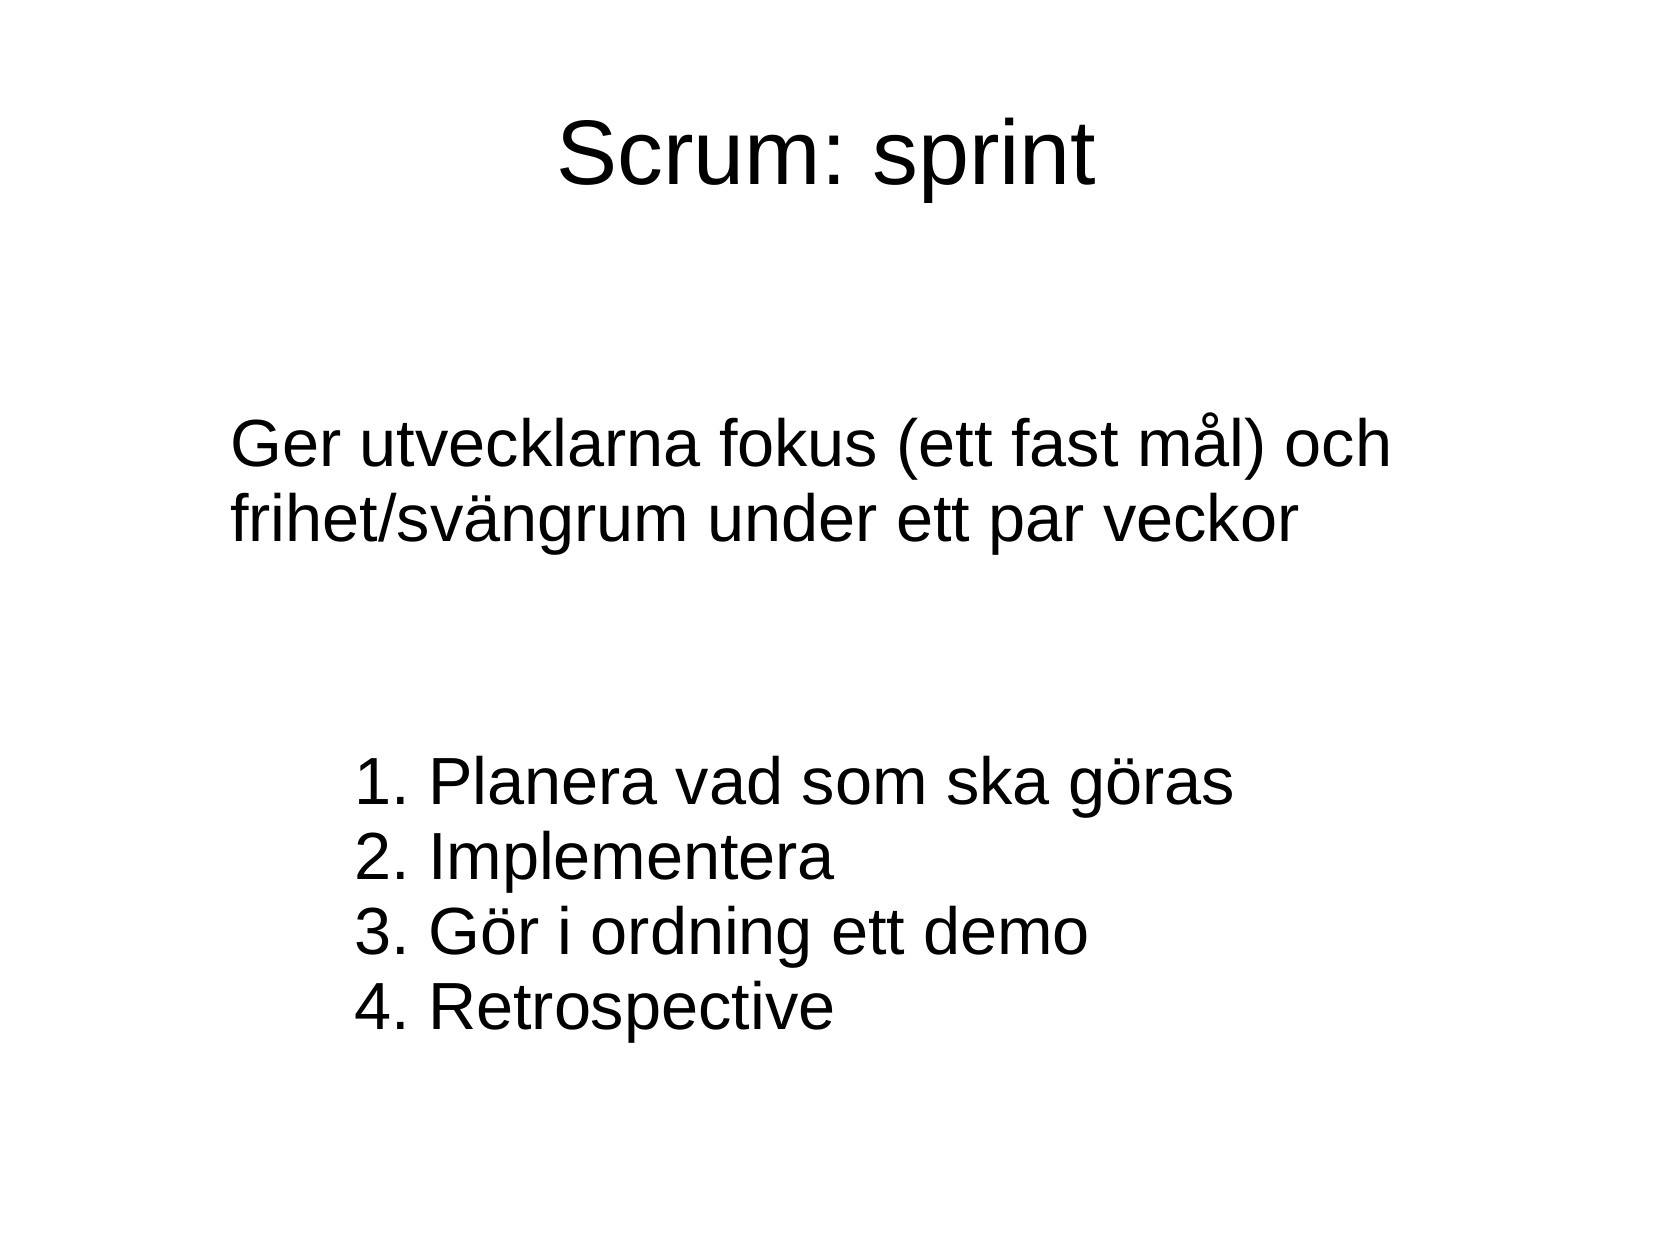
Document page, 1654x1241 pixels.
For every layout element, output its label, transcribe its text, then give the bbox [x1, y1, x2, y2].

text_box Ger utvecklarna fokus (ett fast mål) och frihet/svängrum under ett par veckor [230, 265, 1447, 696]
subtitle 1. Planera vad som ska göras 2. Implementera 3. Gör i ordning ett demo 4. Retrospective [354, 679, 1571, 1109]
title Scrum: sprint [82, 49, 1571, 257]
